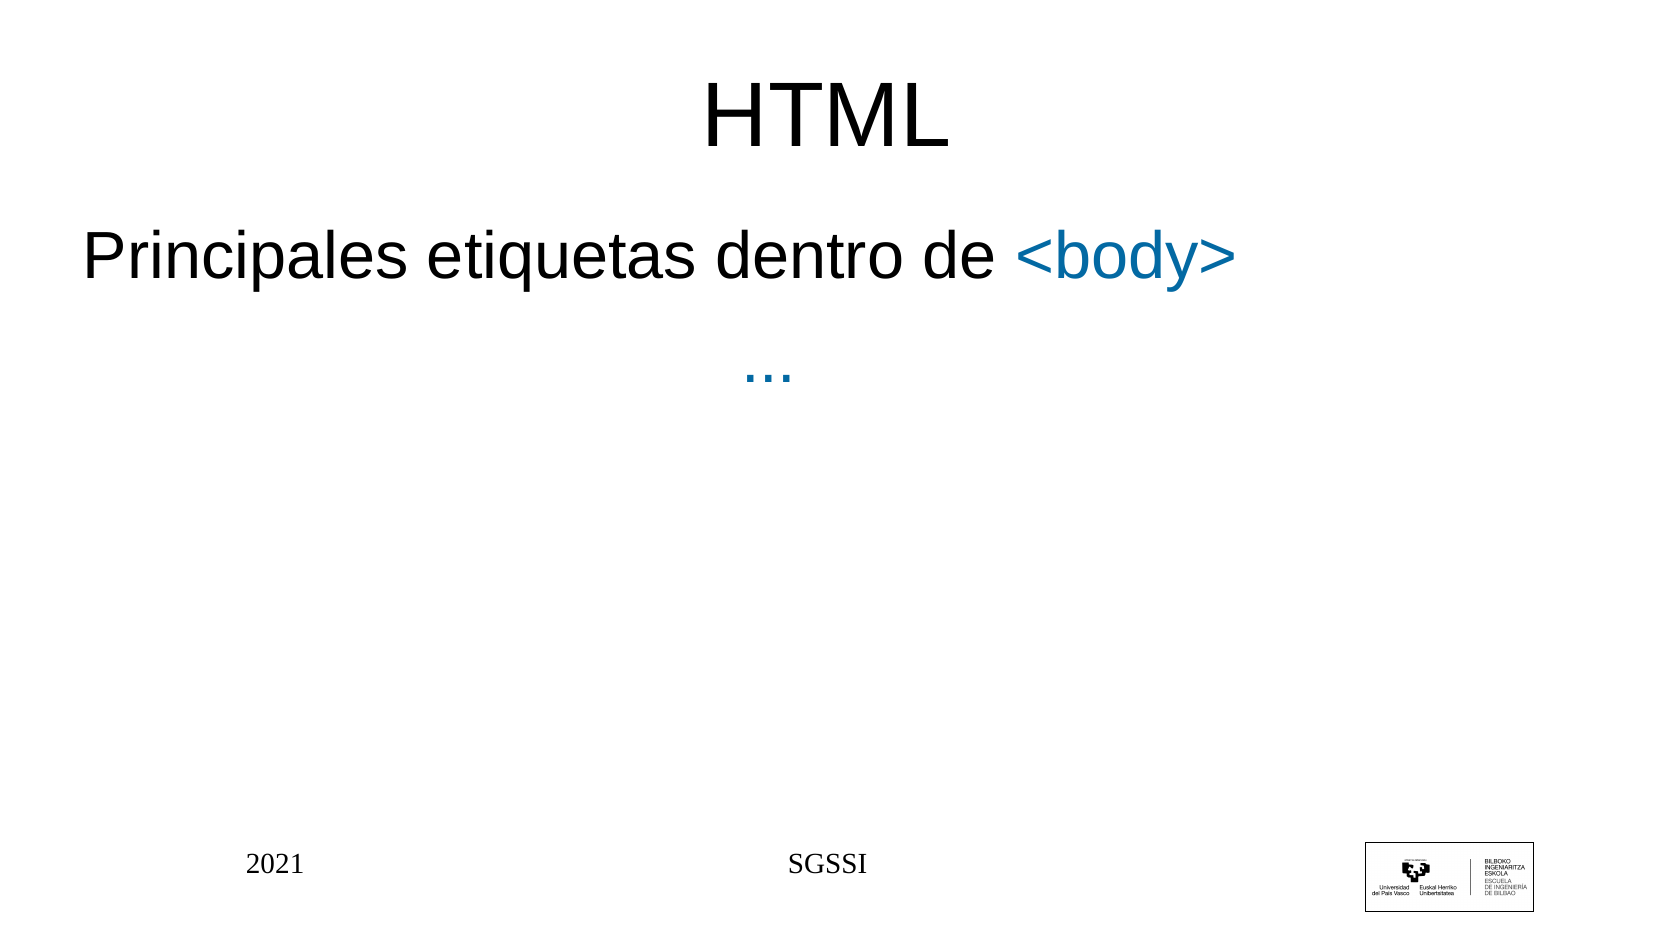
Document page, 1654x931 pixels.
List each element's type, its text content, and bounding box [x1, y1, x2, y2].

title HTML [82, 37, 1571, 193]
list Principales etiquetas dentro de <body> ... [82, 217, 1456, 758]
picture [1366, 843, 1533, 911]
